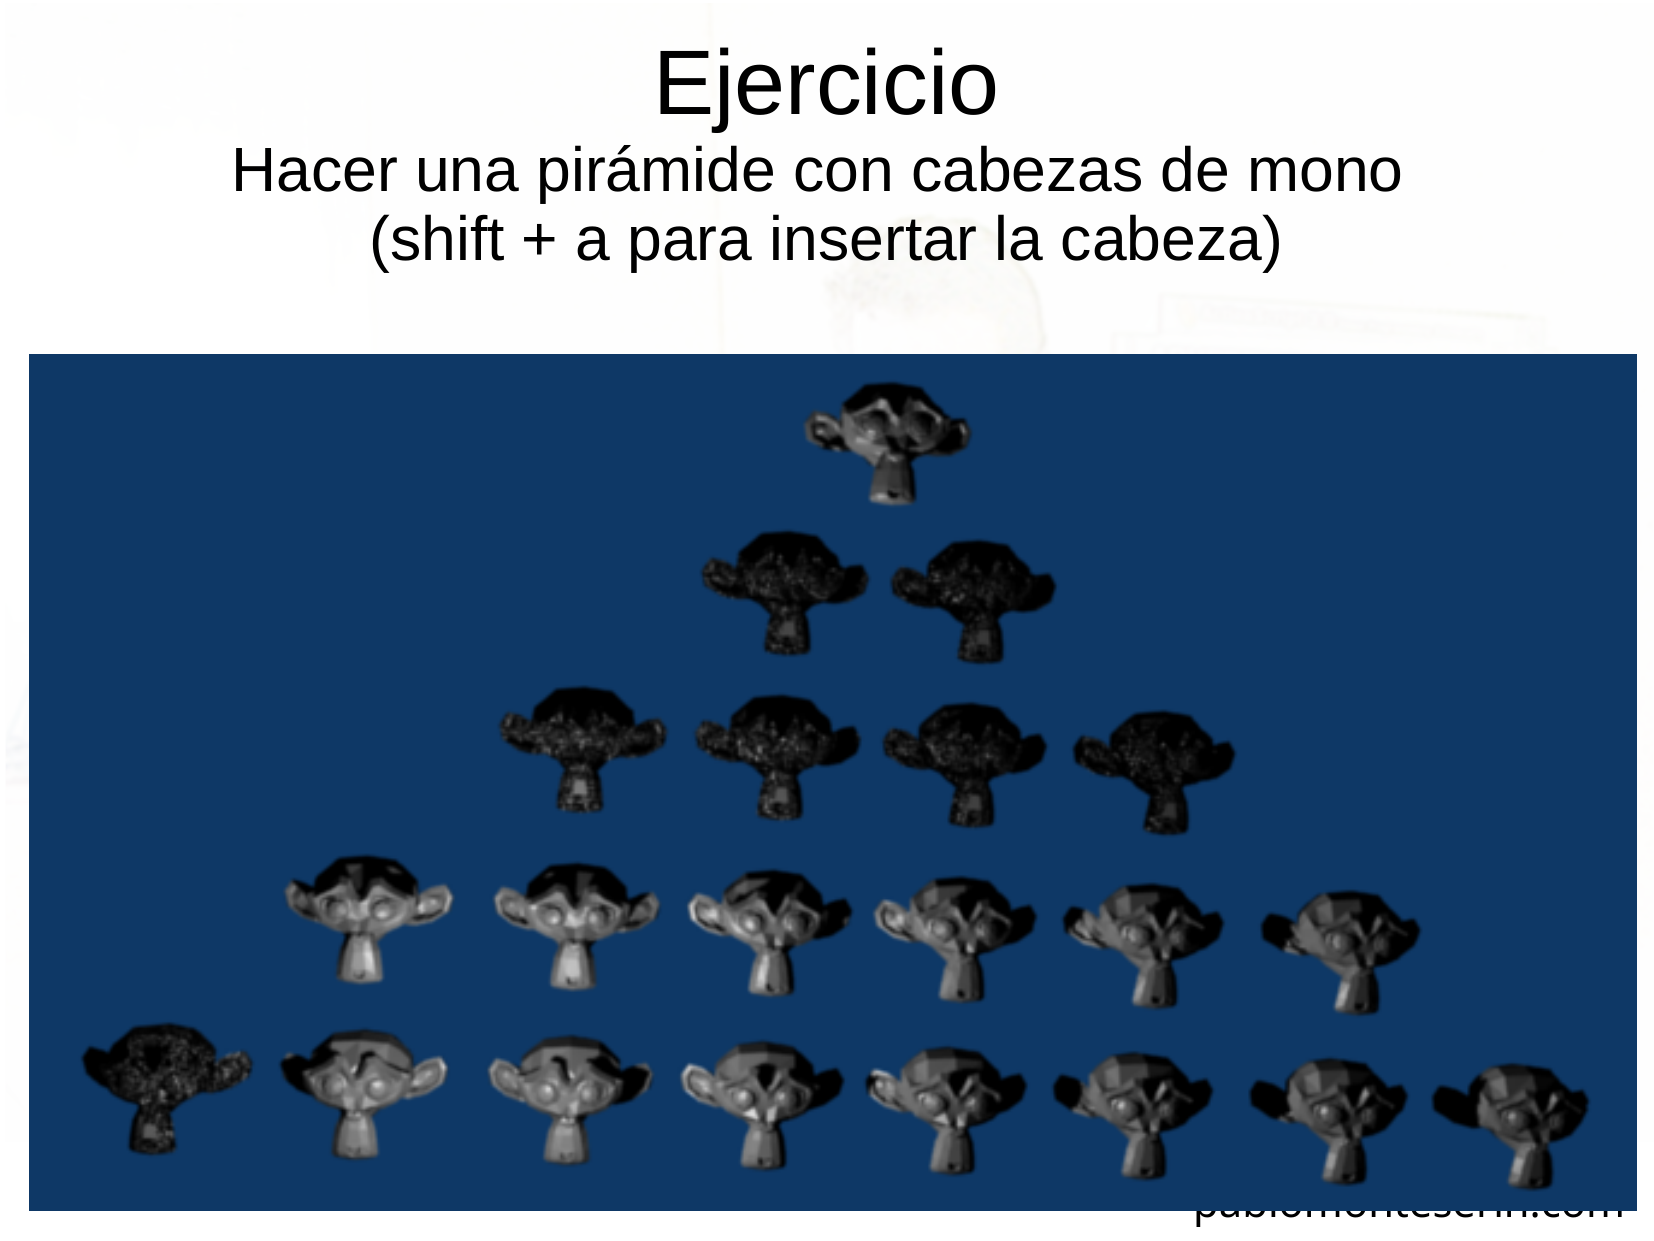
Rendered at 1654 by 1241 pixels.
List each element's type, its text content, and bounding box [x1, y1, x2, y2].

picture [5, 3, 1654, 1241]
title Ejercicio Hacer una pirámide con cabezas de mono (shift + a para insertar la cabeza) [82, 31, 1571, 275]
